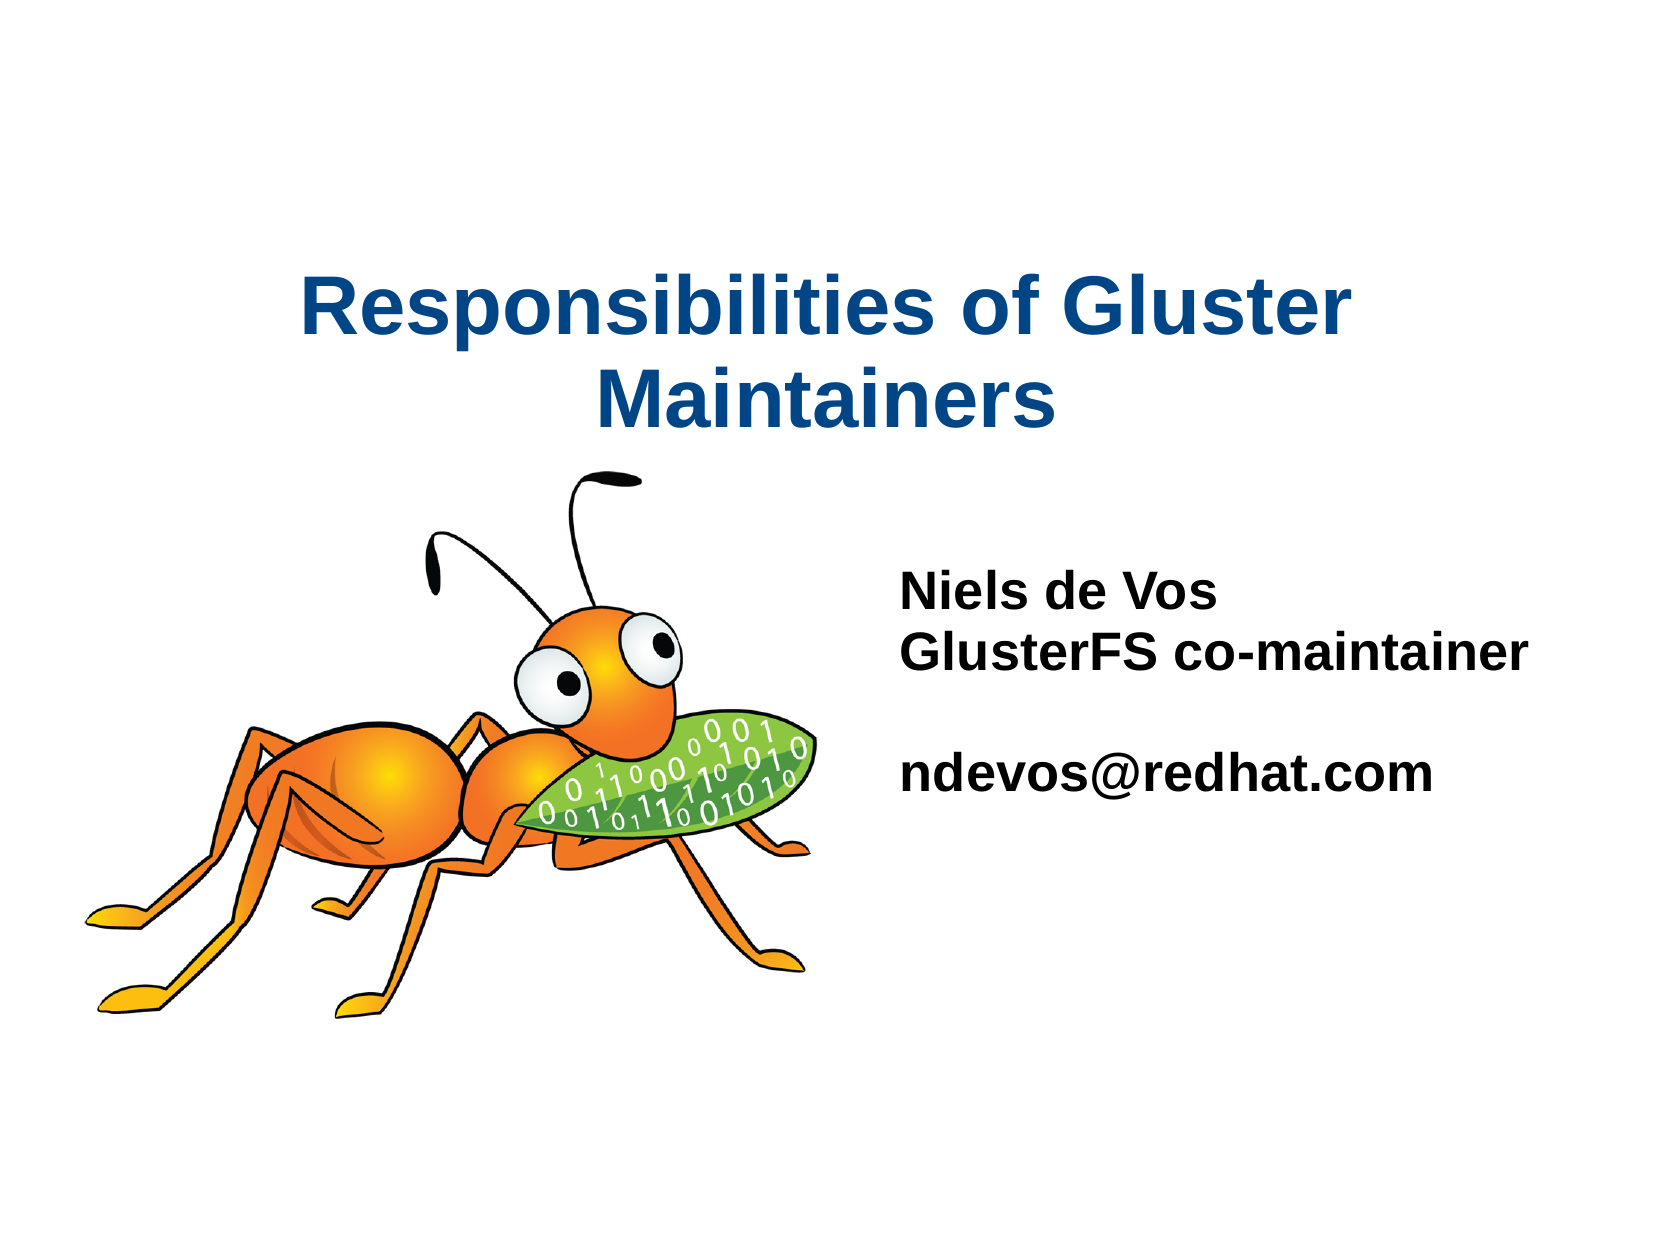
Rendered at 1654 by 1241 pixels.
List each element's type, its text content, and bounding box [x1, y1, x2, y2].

subtitle Responsibilities of Gluster Maintainers [82, 259, 1571, 446]
picture [75, 464, 826, 1026]
text_box Niels de Vos GlusterFS co-maintainer ndevos@redhat.com [885, 553, 1591, 932]
